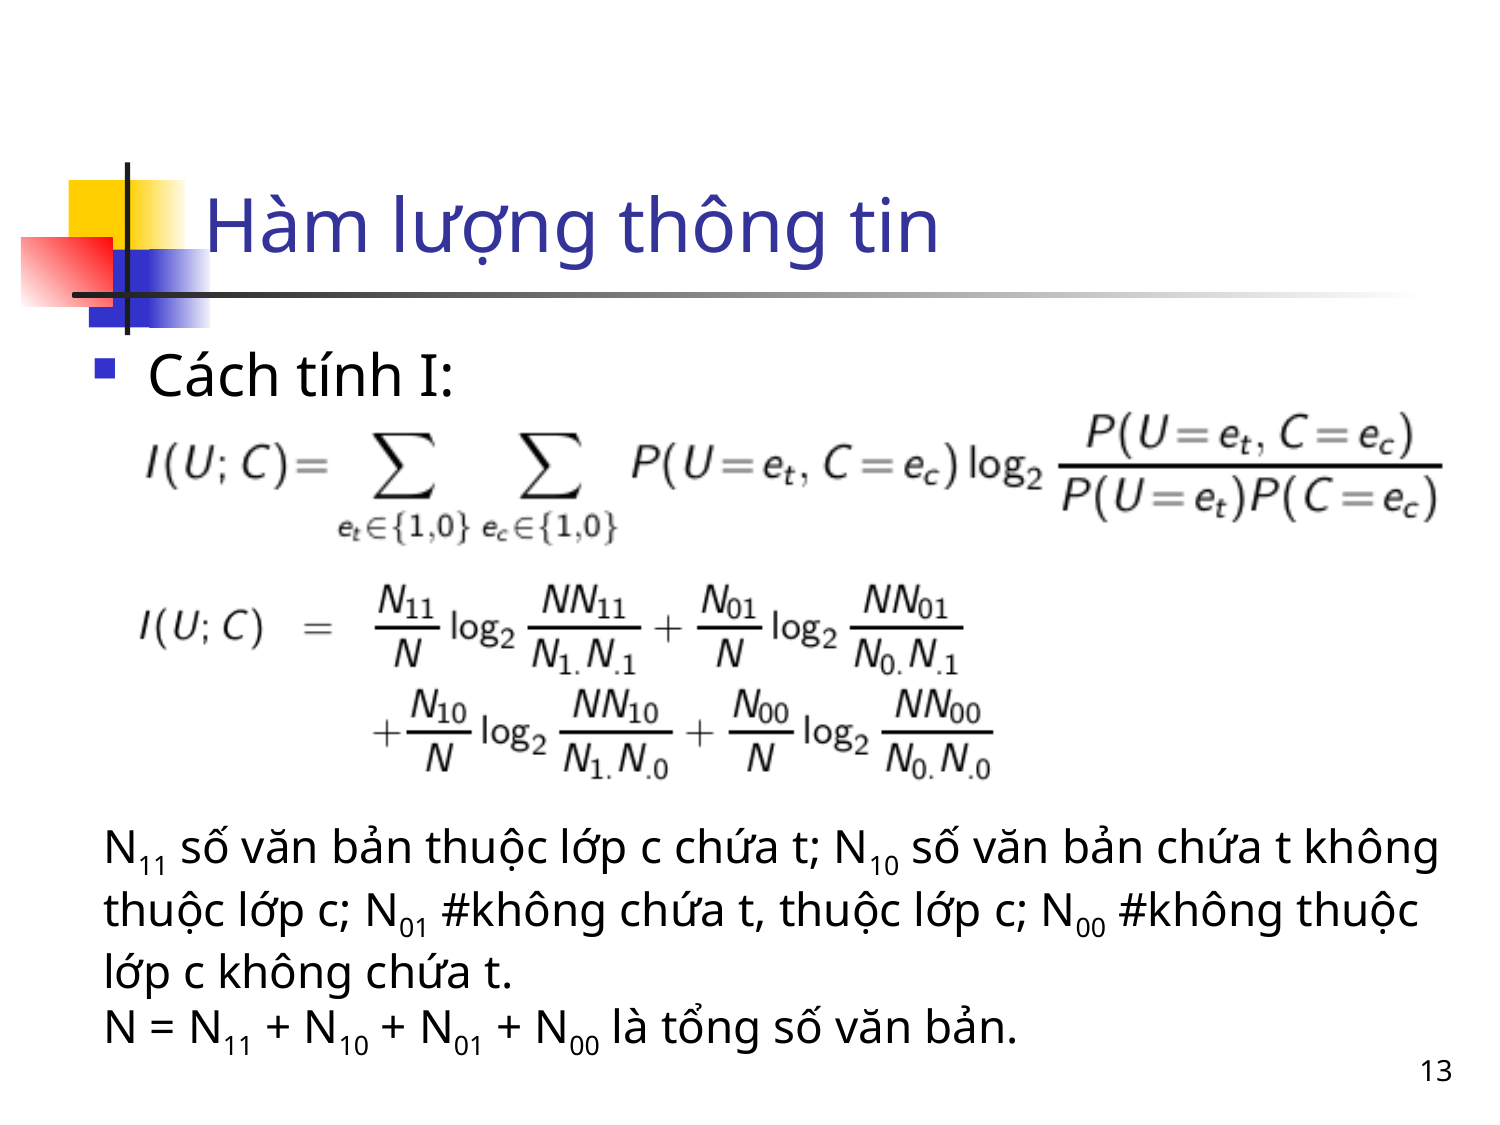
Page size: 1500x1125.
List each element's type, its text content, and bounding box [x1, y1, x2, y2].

picture [135, 401, 1457, 551]
list Cách tính I: [76, 331, 1469, 776]
text_box N11 số văn bản thuộc lớp c chứa t; N10 số văn bản chứa t không thuộc lớp c; N01 #không chứa t, thuộc lớp c; N00 #không thuộc lớp c không chứa t. N = N11 + N10 + N01 + N00 là tổng số văn bản. [88, 810, 1468, 1068]
slide_number <number> [1155, 1068, 1468, 1100]
title Hàm lượng thông tin [188, 35, 1468, 275]
picture [135, 574, 1003, 783]
